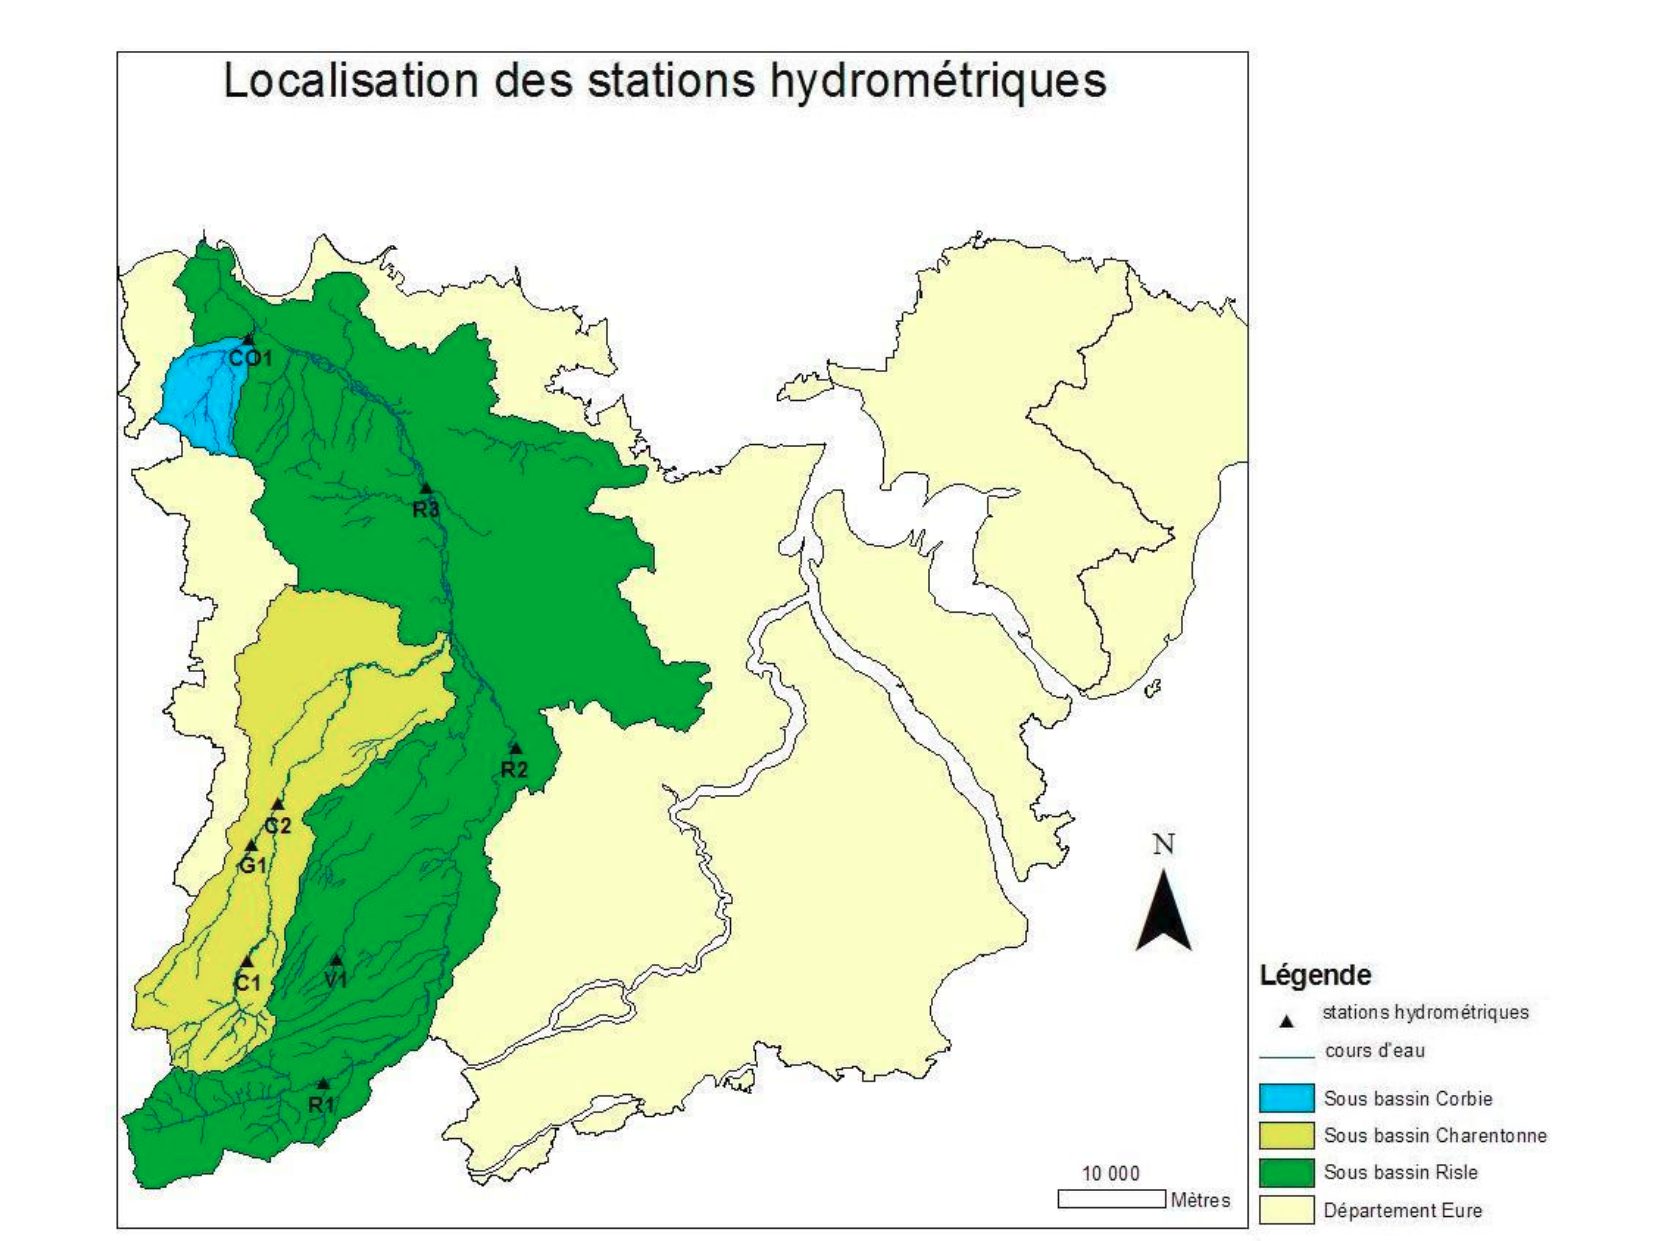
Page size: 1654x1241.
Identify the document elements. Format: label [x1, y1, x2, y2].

picture [105, 0, 1555, 1241]
